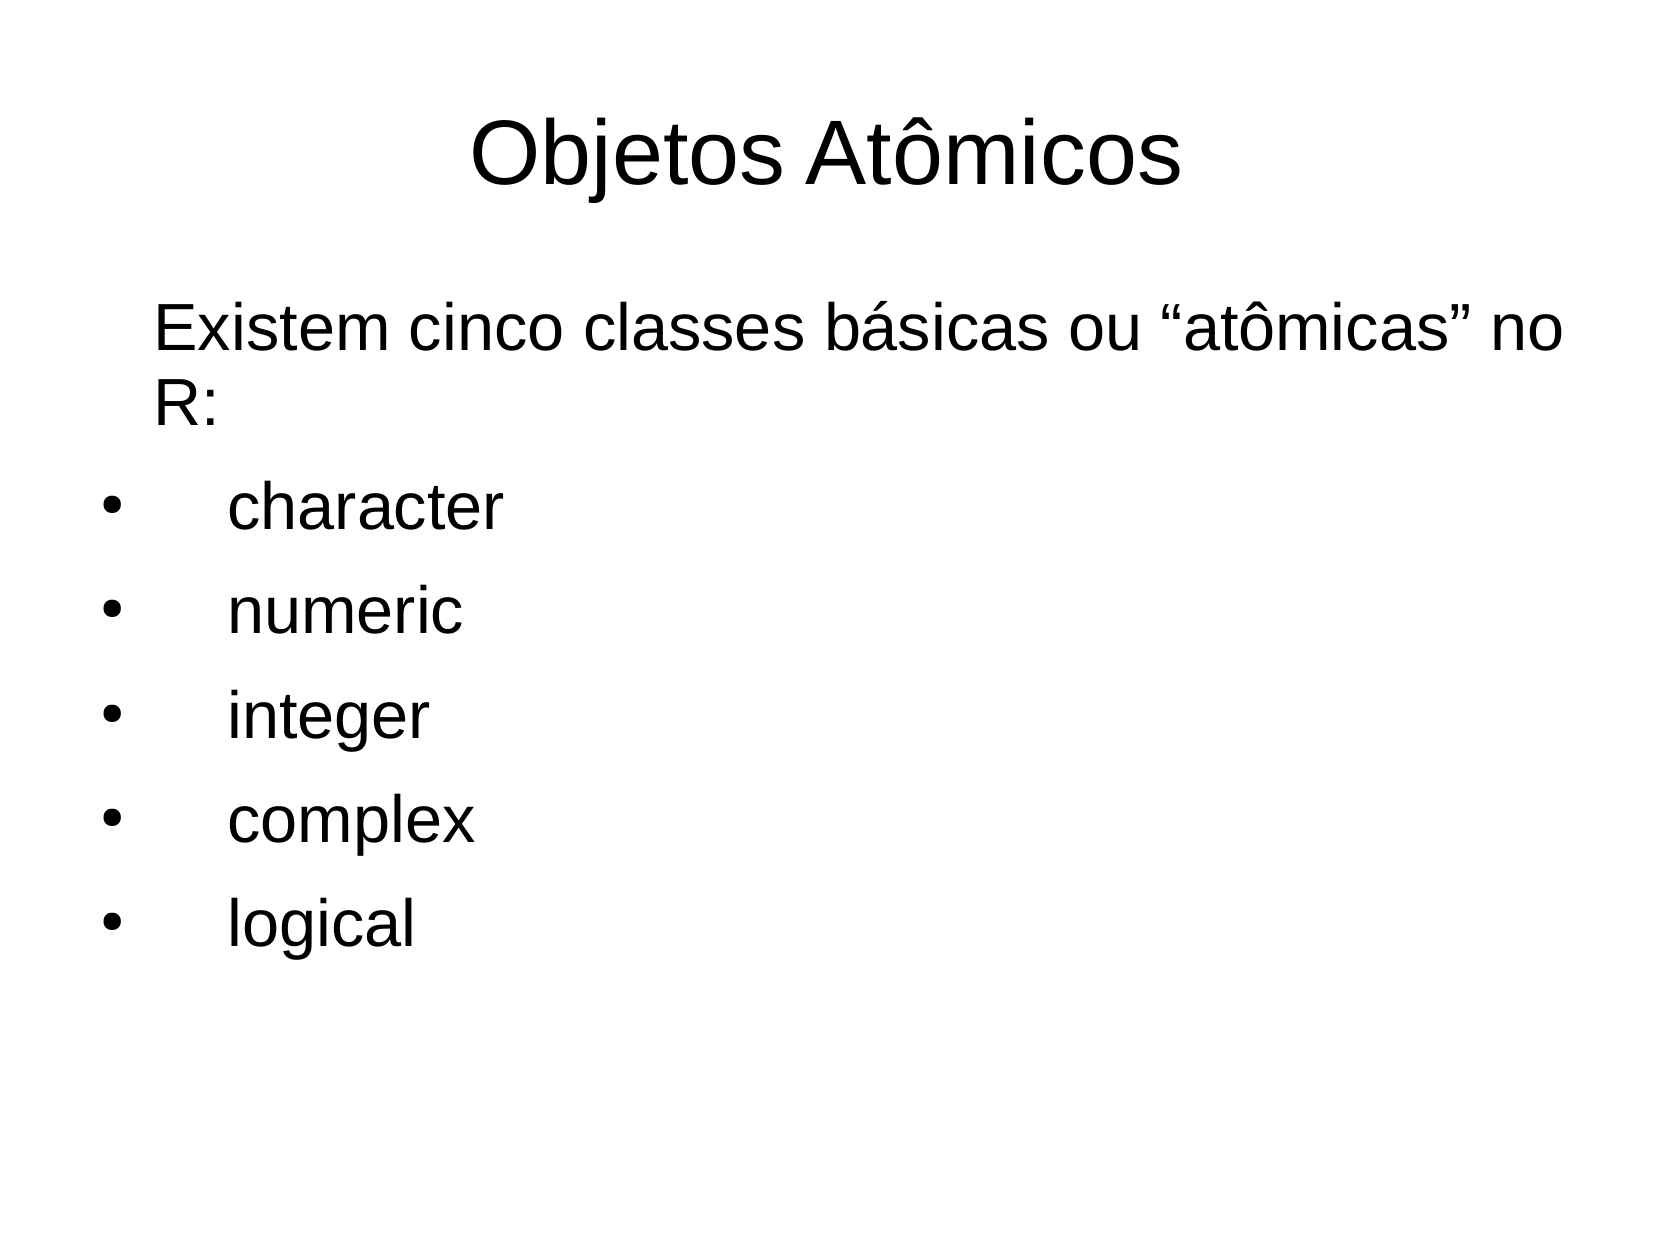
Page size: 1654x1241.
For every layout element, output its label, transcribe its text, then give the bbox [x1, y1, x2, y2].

list Existem cinco classes básicas ou “atômicas” no R: character numeric integer complex logical [82, 290, 1571, 1010]
title Objetos Atômicos [82, 49, 1571, 257]
